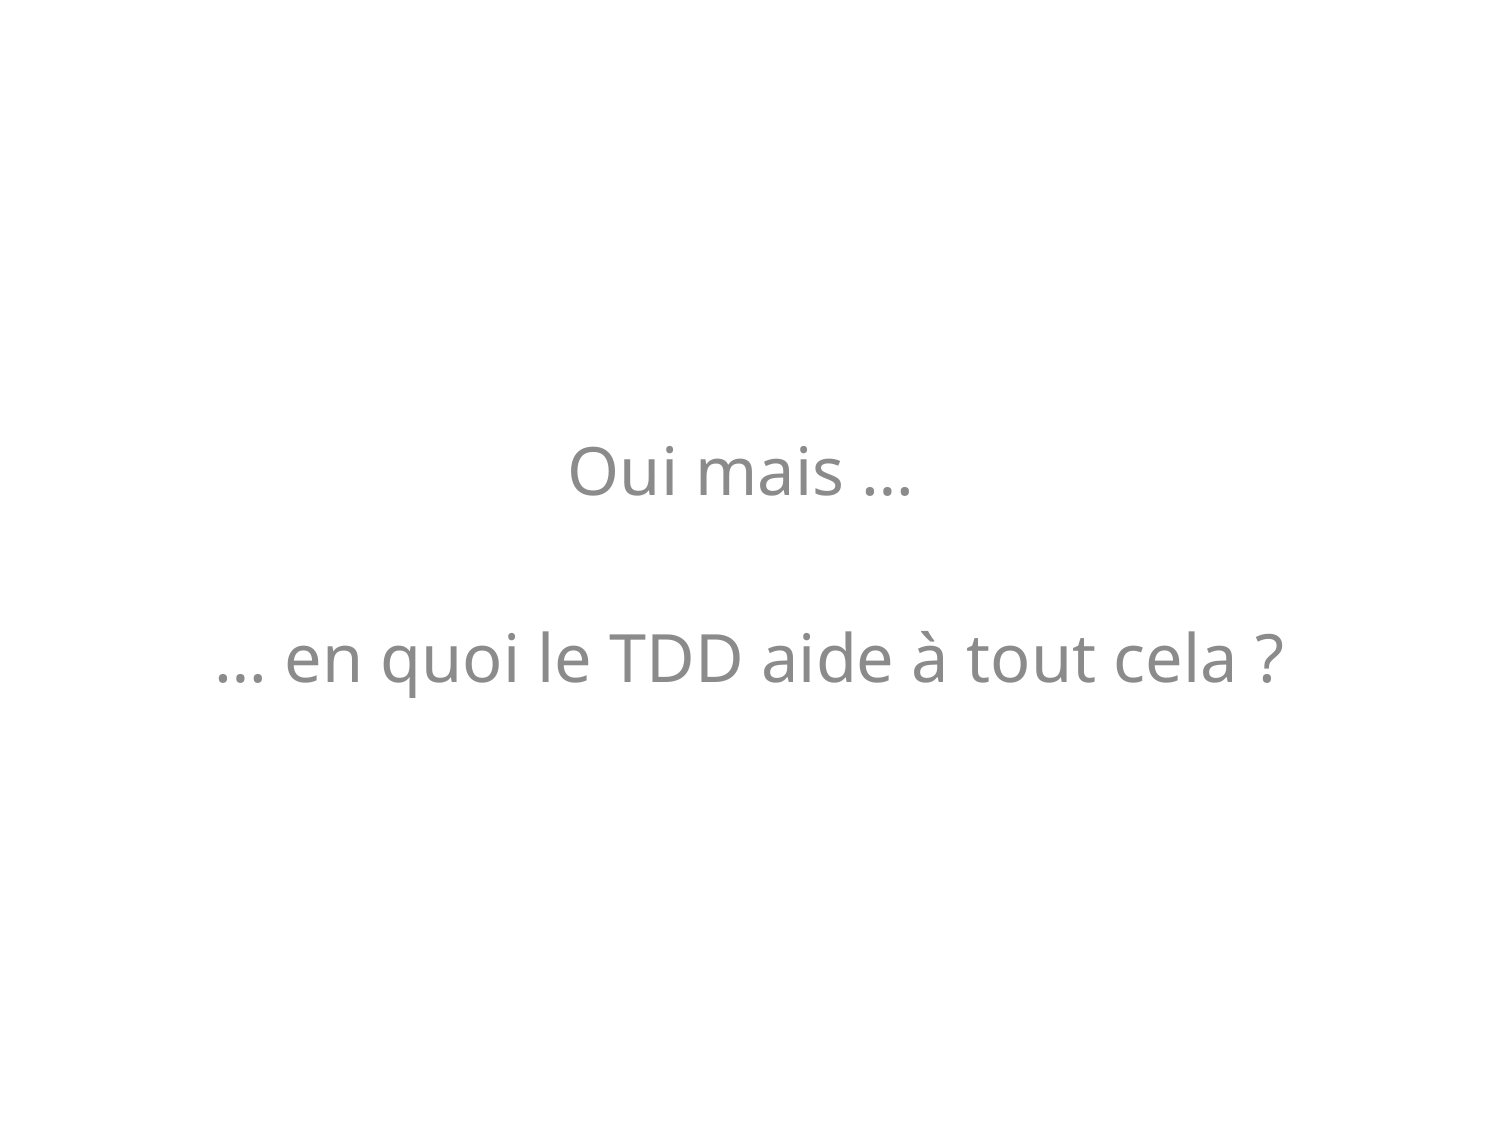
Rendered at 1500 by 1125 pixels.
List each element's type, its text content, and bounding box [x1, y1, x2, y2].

text_box Oui mais … … en quoi le TDD aide à tout cela ? [75, 78, 1425, 1047]
